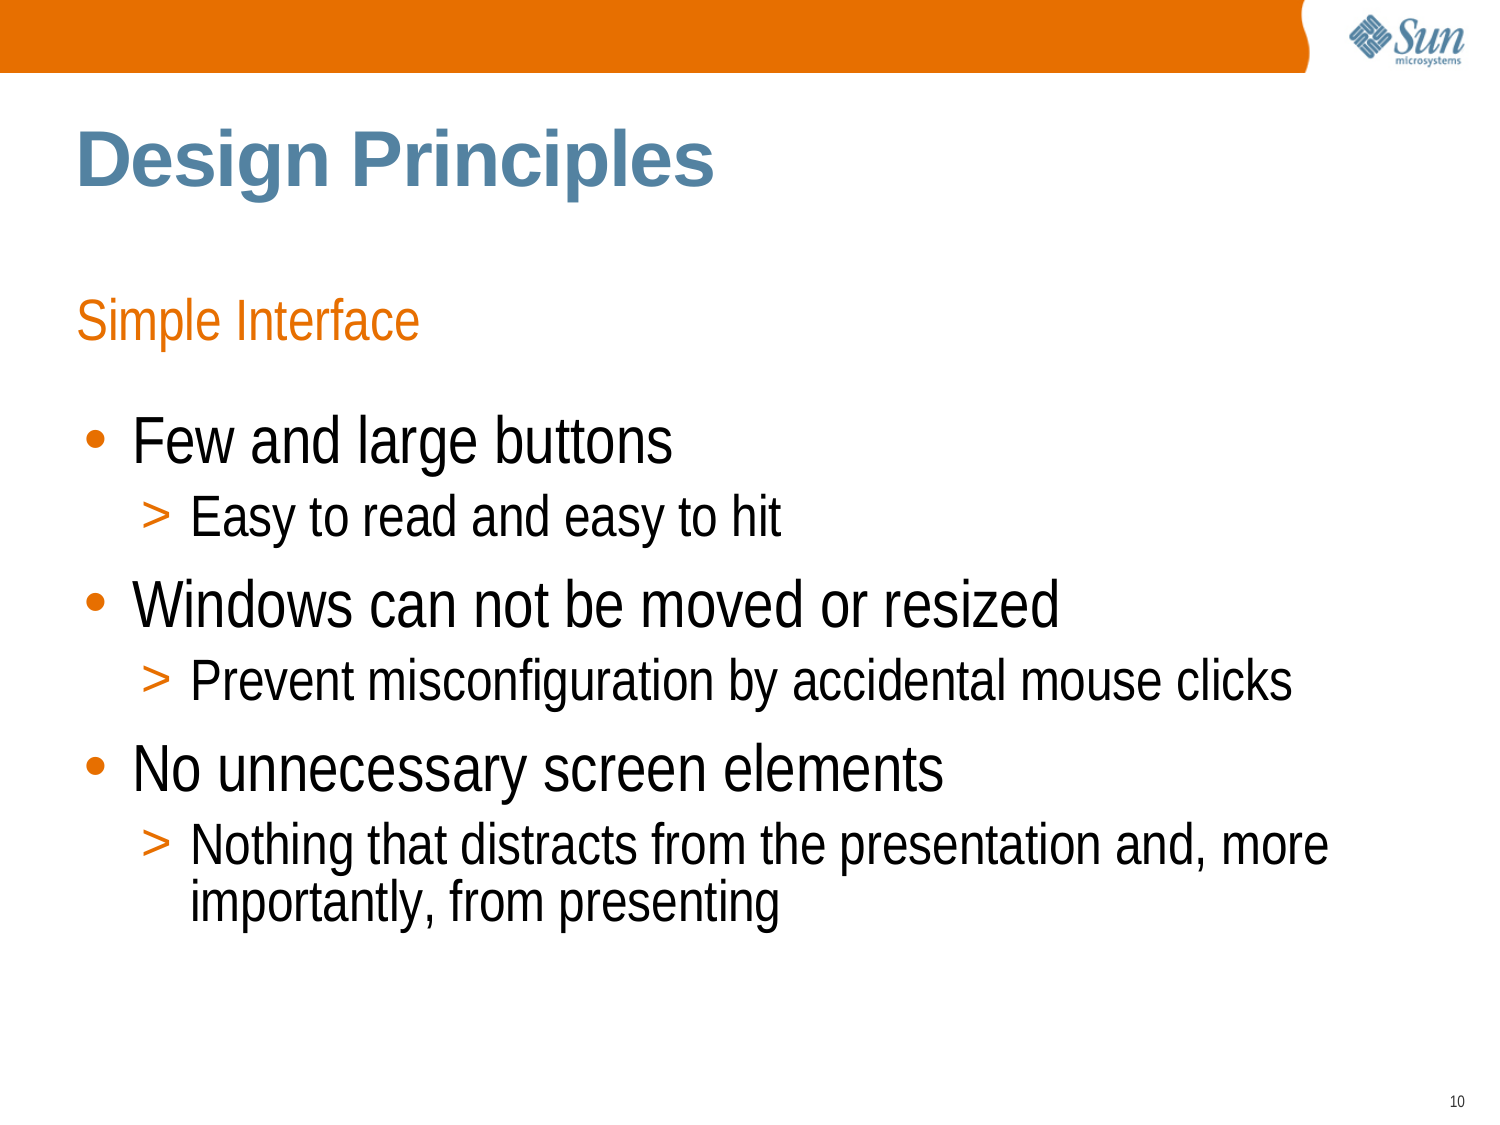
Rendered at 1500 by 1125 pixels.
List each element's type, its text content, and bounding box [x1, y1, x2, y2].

text_box Simple Interface [76, 295, 1345, 364]
list Few and large buttons Easy to read and easy to hit Windows can not be moved or resized Prevent misconfiguration by accidental mouse clicks No unnecessary screen elements Nothing that distracts from the presentation and, more importantly, from presenting [64, 411, 1401, 978]
title Design Principles [75, 123, 1437, 227]
picture [0, 0, 1500, 73]
